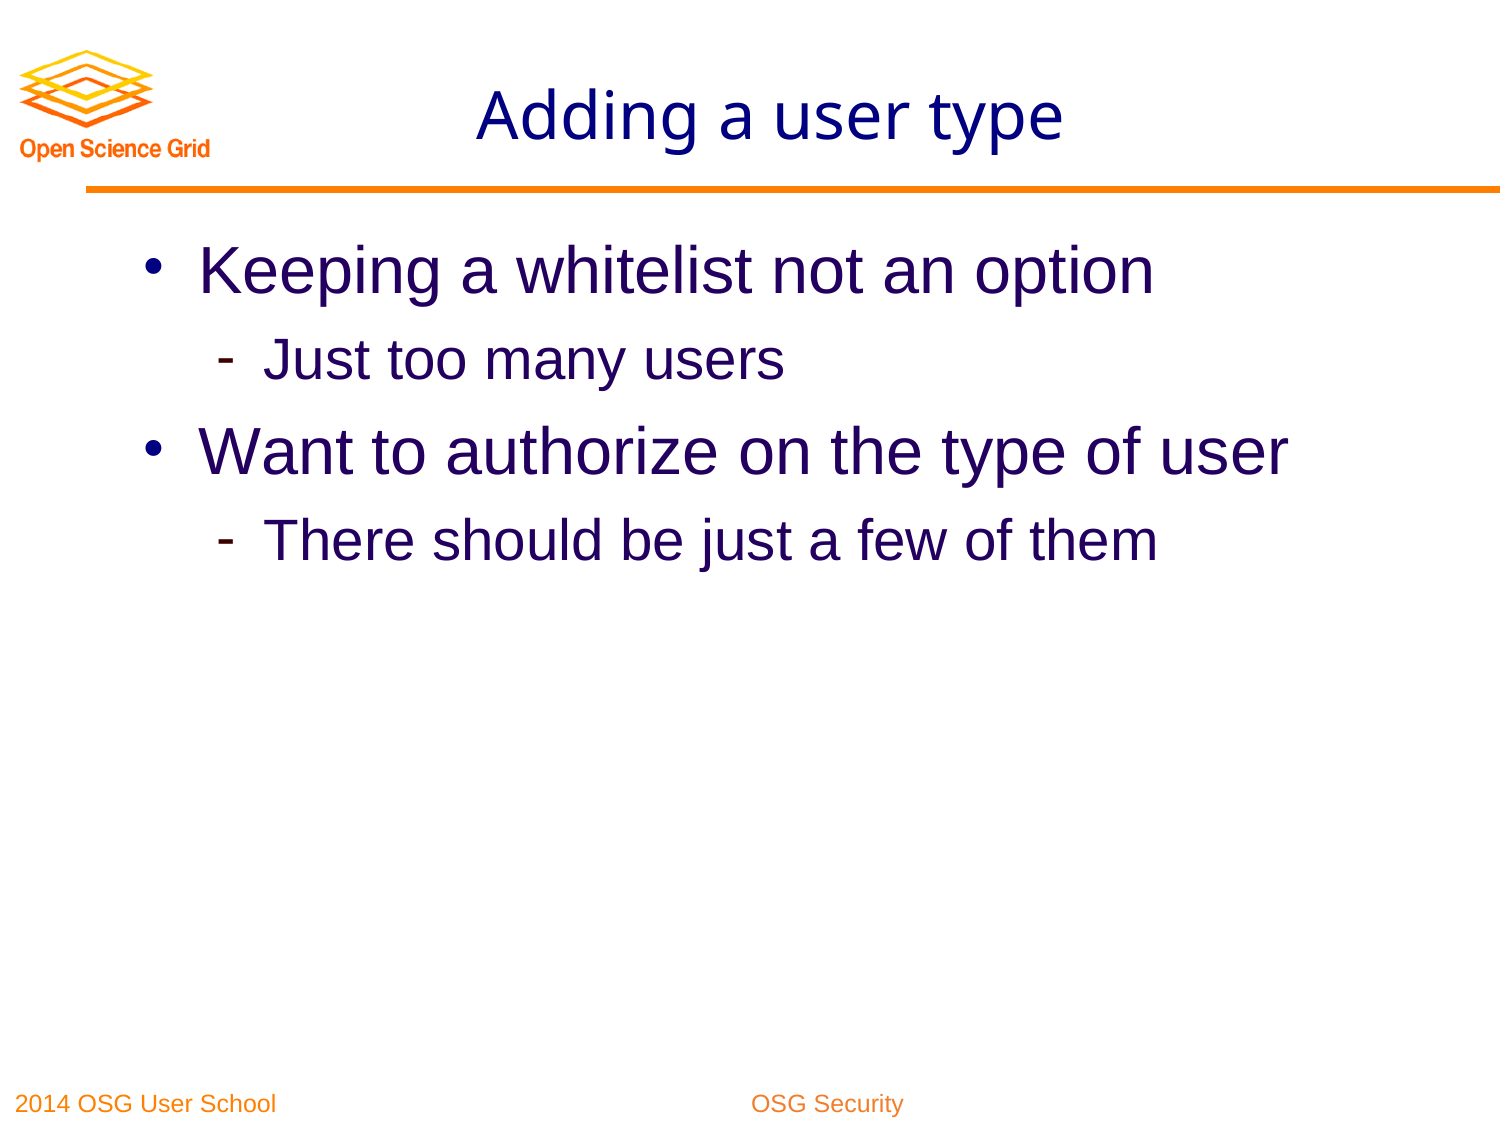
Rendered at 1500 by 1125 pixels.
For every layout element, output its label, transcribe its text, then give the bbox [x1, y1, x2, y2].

title Adding a user type [201, 18, 1342, 207]
list Keeping a whitelist not an option Just too many users Want to authorize on the type of user There should be just a few of them [127, 218, 1468, 1081]
picture [0, 27, 201, 179]
